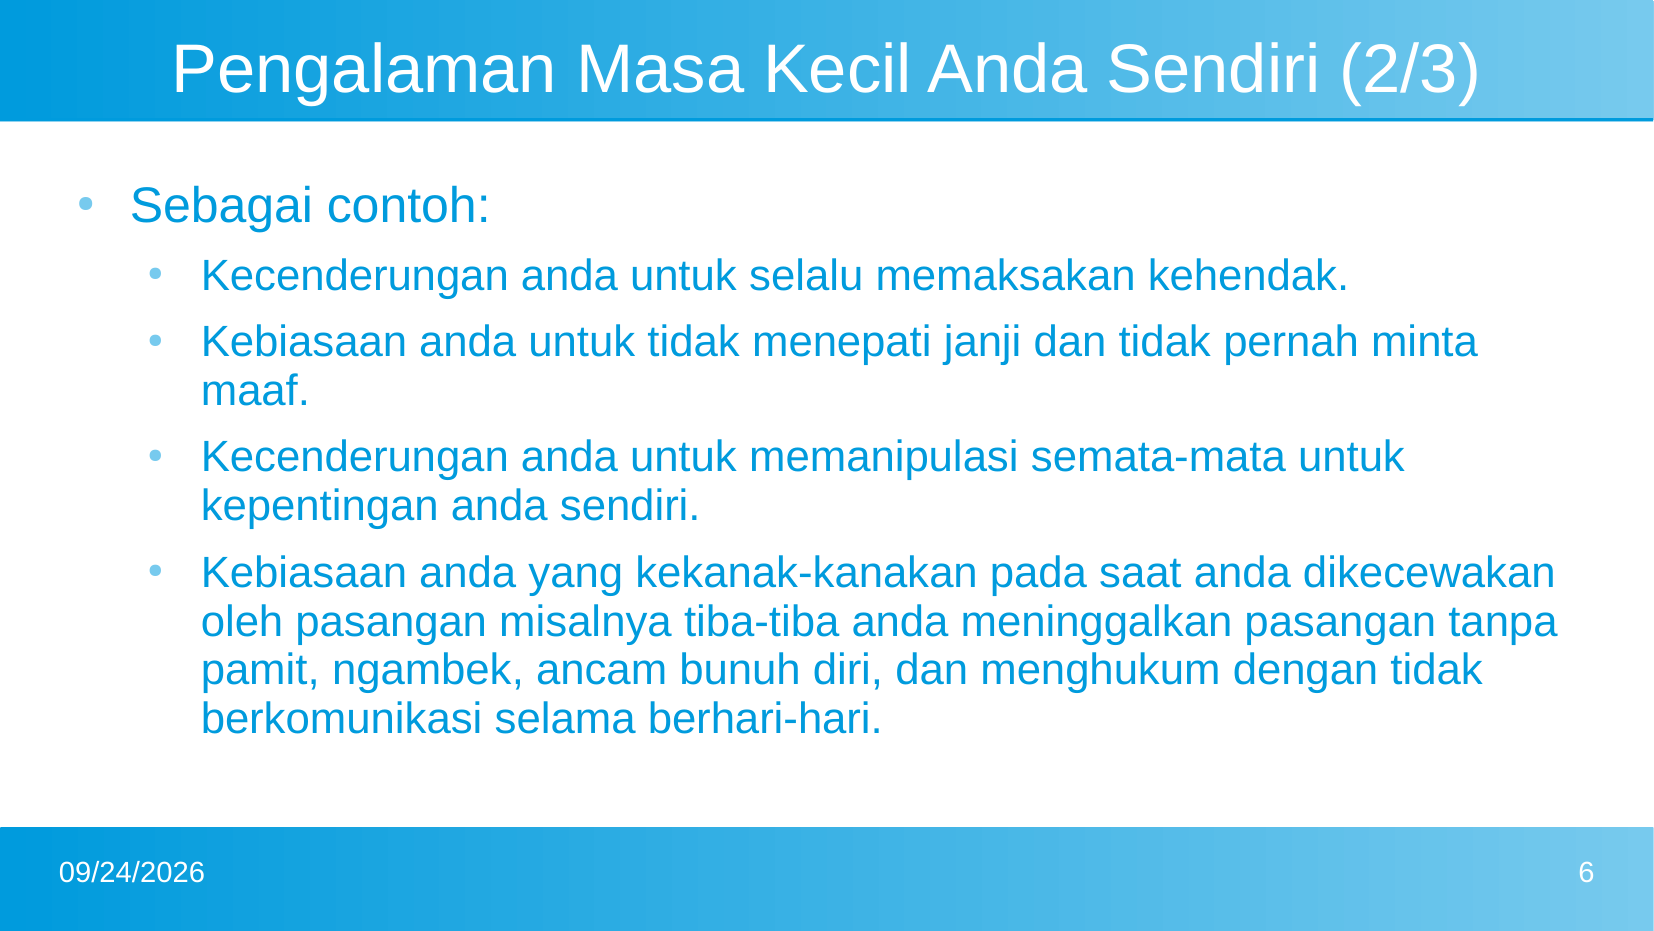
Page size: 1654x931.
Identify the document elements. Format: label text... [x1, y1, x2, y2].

title Pengalaman Masa Kecil Anda Sendiri (2/3) [59, 29, 1595, 108]
list Sebagai contoh: Kecenderungan anda untuk selalu memaksakan kehendak. Kebiasaan anda untuk tidak menepati janji dan tidak pernah minta maaf. Kecenderungan anda untuk memanipulasi semata-mata untuk kepentingan anda sendiri. Kebiasaan anda yang kekanak-kanakan pada saat anda dikecewakan oleh pasangan misalnya tiba-tiba anda meninggalkan pasangan tanpa pamit, ngambek, ancam bunuh diri, dan menghukum dengan tidak berkomunikasi selama berhari-hari. [59, 177, 1595, 768]
